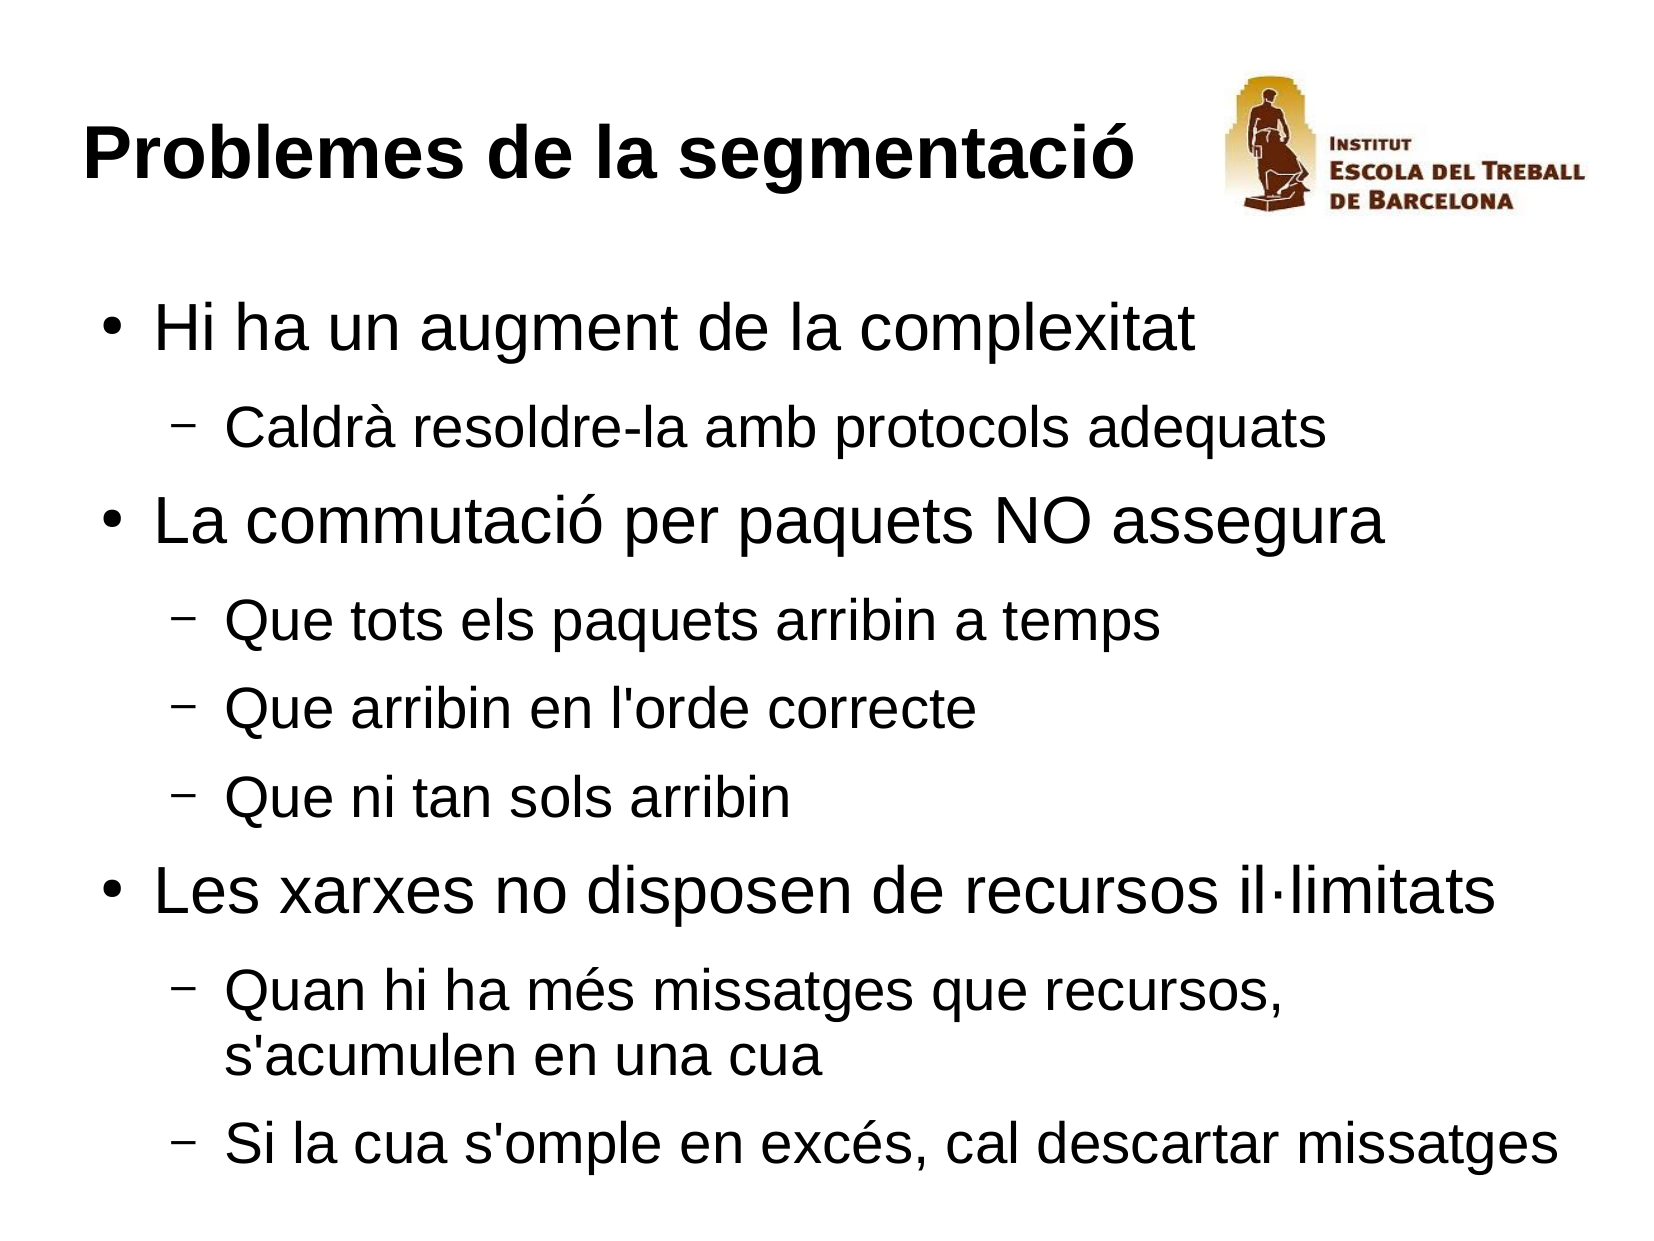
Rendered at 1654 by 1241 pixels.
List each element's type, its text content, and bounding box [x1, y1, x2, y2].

list Hi ha un augment de la complexitat Caldrà resoldre-la amb protocols adequats La commutació per paquets NO assegura Que tots els paquets arribin a temps Que arribin en l'orde correcte Que ni tan sols arribin Les xarxes no disposen de recursos il·limitats Quan hi ha més missatges que recursos, s'acumulen en una cua Si la cua s'omple en excés, cal descartar missatges [82, 290, 1571, 1241]
picture [1204, 70, 1595, 223]
title Problemes de la segmentació [82, 49, 1571, 257]
